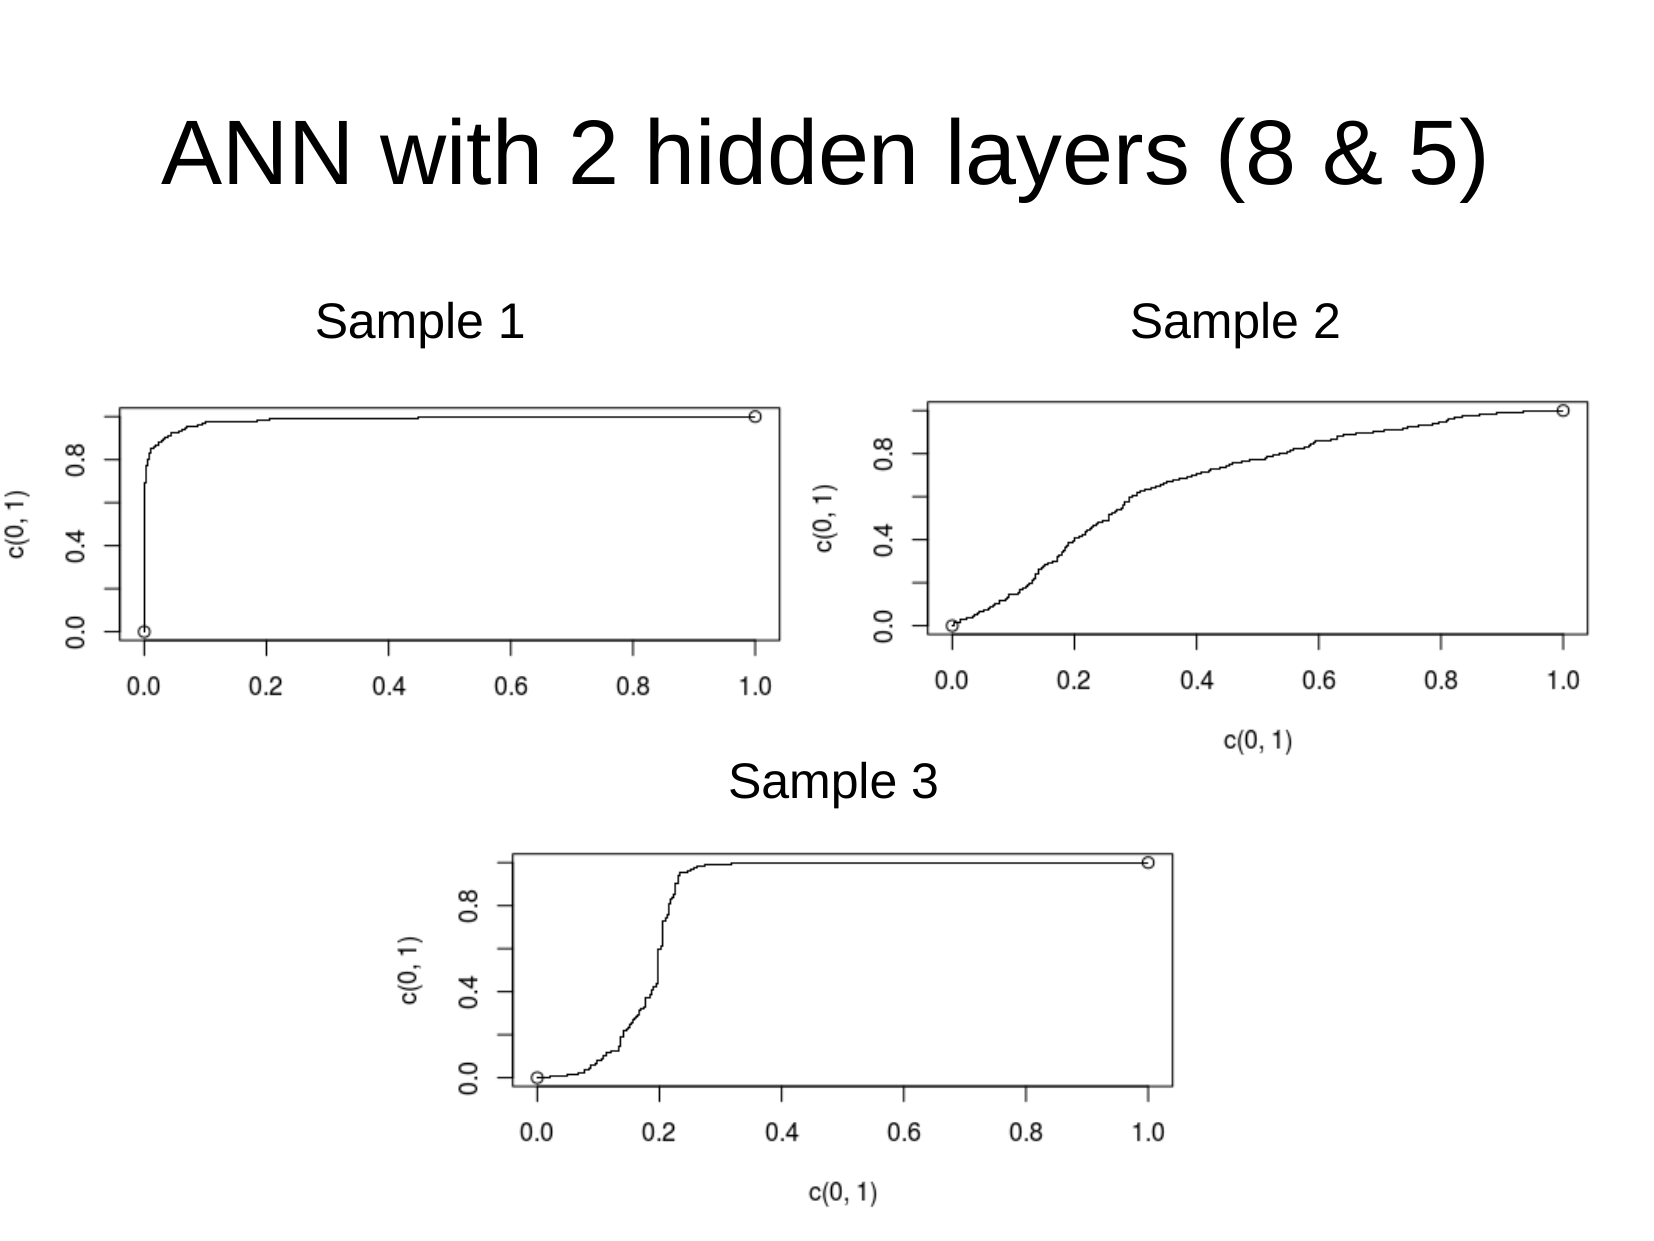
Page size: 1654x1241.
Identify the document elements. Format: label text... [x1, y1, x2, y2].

picture [0, 279, 1651, 1240]
title ANN with 2 hidden layers (8 & 5) [82, 49, 1571, 257]
text_box Sample 2 [1114, 285, 1385, 357]
text_box Sample 3 [713, 746, 984, 817]
text_box Sample 1 [300, 285, 571, 356]
